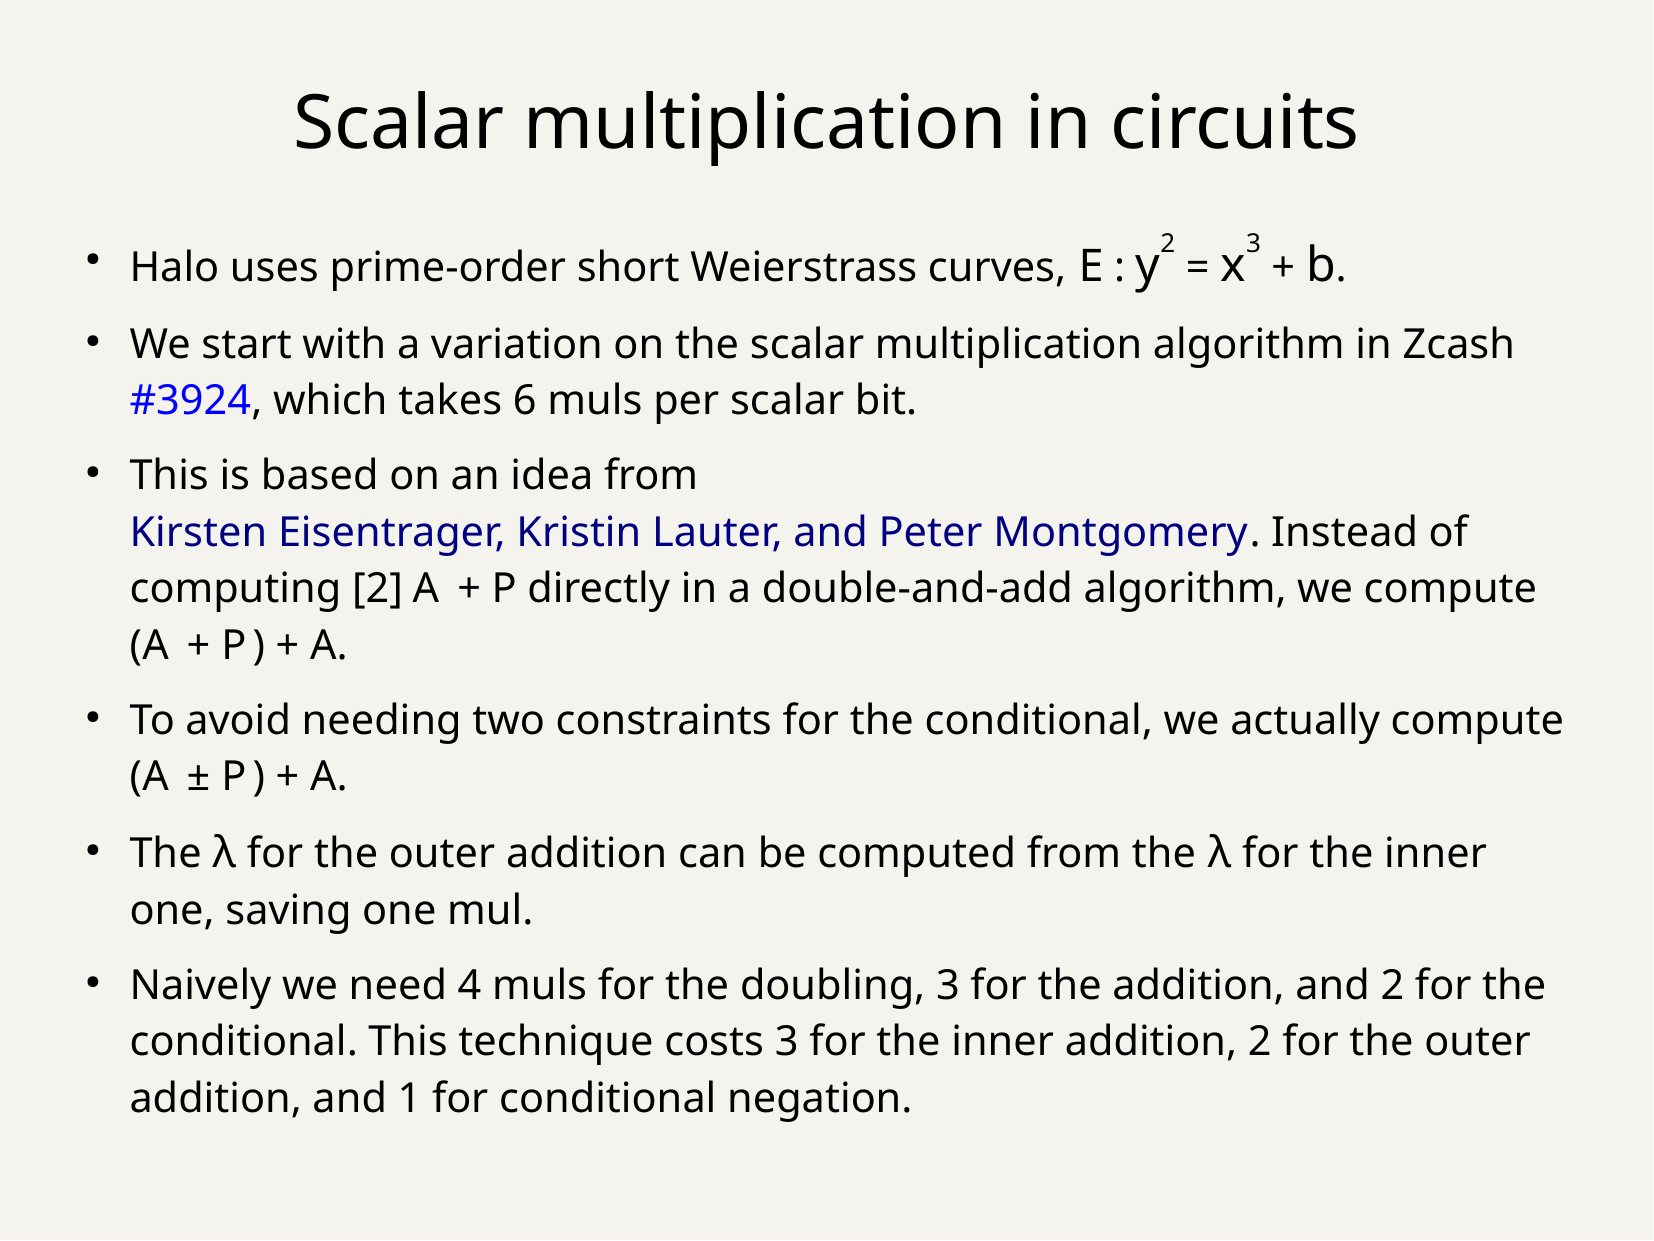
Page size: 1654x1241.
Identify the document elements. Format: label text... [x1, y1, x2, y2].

list Halo uses prime-order short Weierstrass curves, E : y2 = x3 + b. We start with a variation on the scalar multiplication algorithm in Zcash #3924, which takes 6 muls per scalar bit. This is based on an idea from Kirsten Eisentrager, Kristin Lauter, and Peter Montgomery. Instead of computing [2] A + P directly in a double-and-add algorithm, we compute (A + P ) + A. To avoid needing two constraints for the conditional, we actually compute (A ± P ) + A. The λ for the outer addition can be computed from the λ for the inner one, saving one mul. Naively we need 4 muls for the doubling, 3 for the addition, and 2 for the conditional. This technique costs 3 for the inner addition, 2 for the outer addition, and 1 for conditional negation. [70, 224, 1571, 1134]
title Scalar multiplication in circuits [82, 49, 1571, 189]
